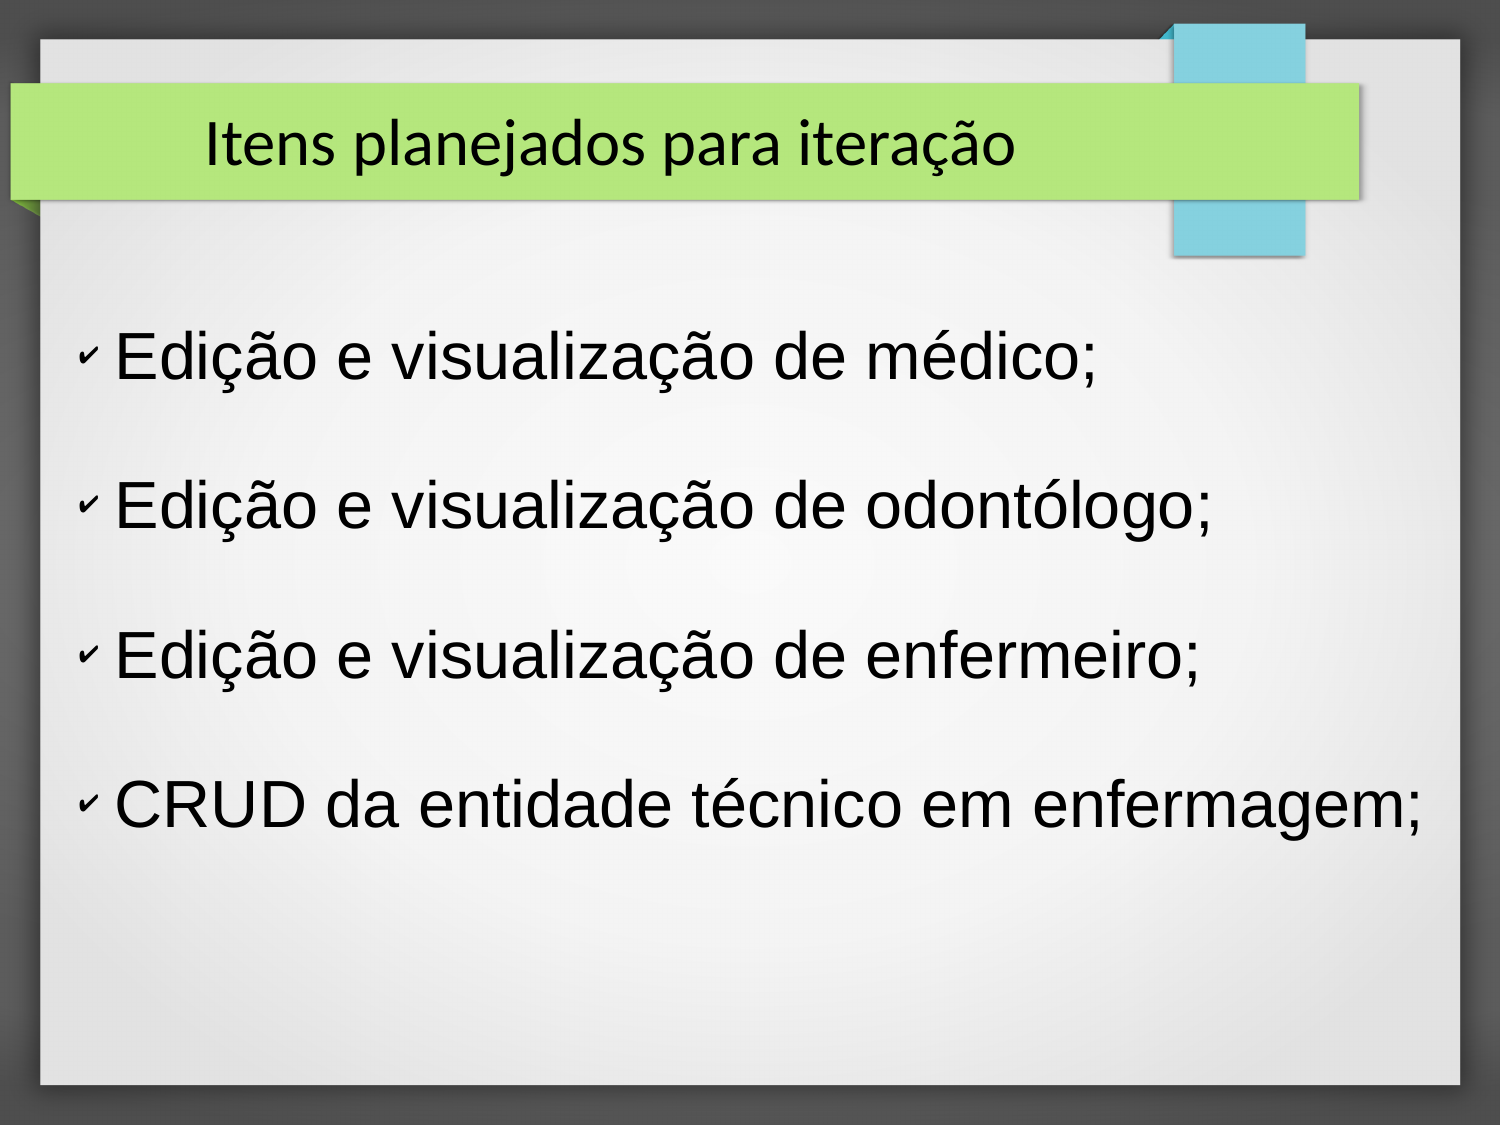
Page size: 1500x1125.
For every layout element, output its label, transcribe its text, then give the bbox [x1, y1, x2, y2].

subtitle Edição e visualização de médico; Edição e visualização de odontólogo; Edição e visualização de enfermeiro; CRUD da entidade técnico em enfermagem; [79, 318, 1430, 972]
picture [0, 0, 1500, 1125]
text_box Itens planejados para iteração [75, 85, 1147, 193]
